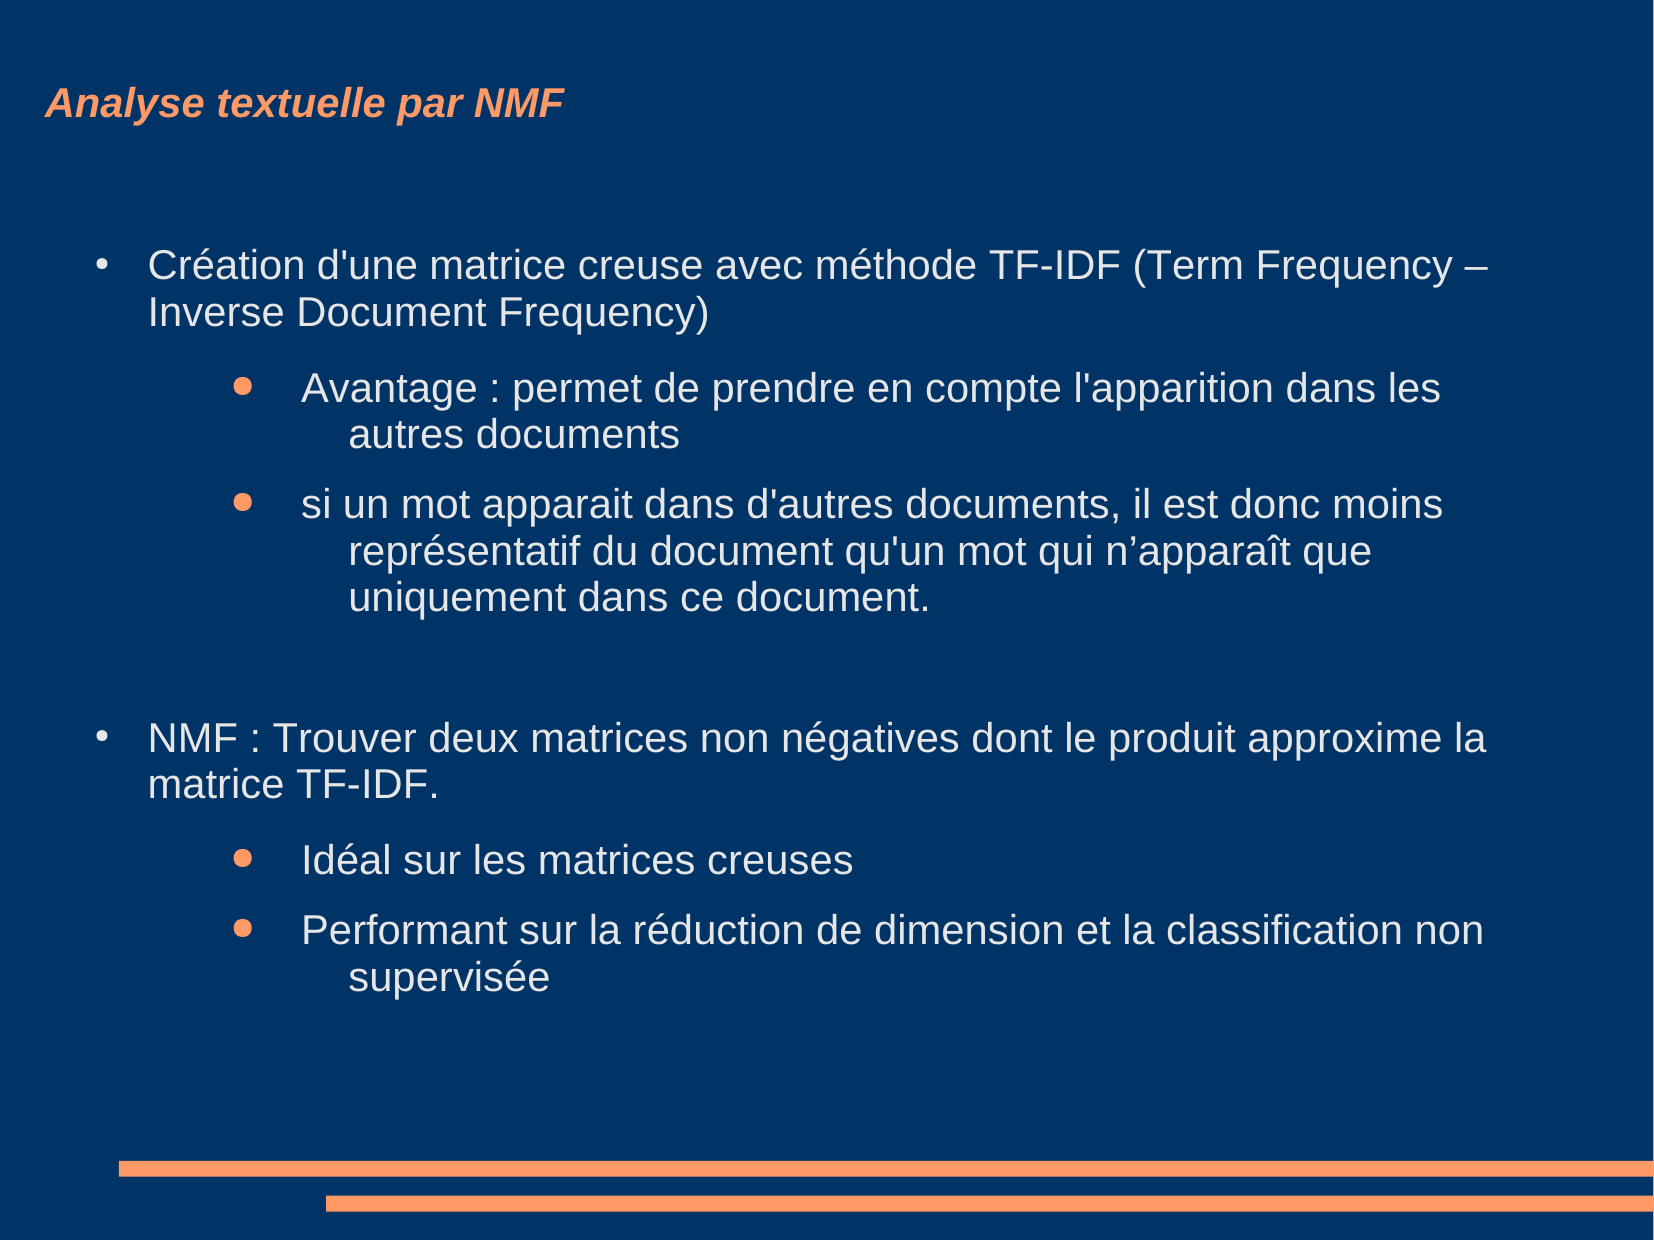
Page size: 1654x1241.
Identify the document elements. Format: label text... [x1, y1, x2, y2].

list Création d'une matrice creuse avec méthode TF-IDF (Term Frequency – Inverse Document Frequency) Avantage : permet de prendre en compte l'apparition dans les autres documents si un mot apparait dans d'autres documents, il est donc moins représentatif du document qu'un mot qui n’apparaît que uniquement dans ce document. NMF : Trouver deux matrices non négatives dont le produit approxime la matrice TF-IDF. Idéal sur les matrices creuses Performant sur la réduction de dimension et la classification non supervisée [76, 242, 1524, 1151]
title Analyse textuelle par NMF [44, 28, 1457, 177]
